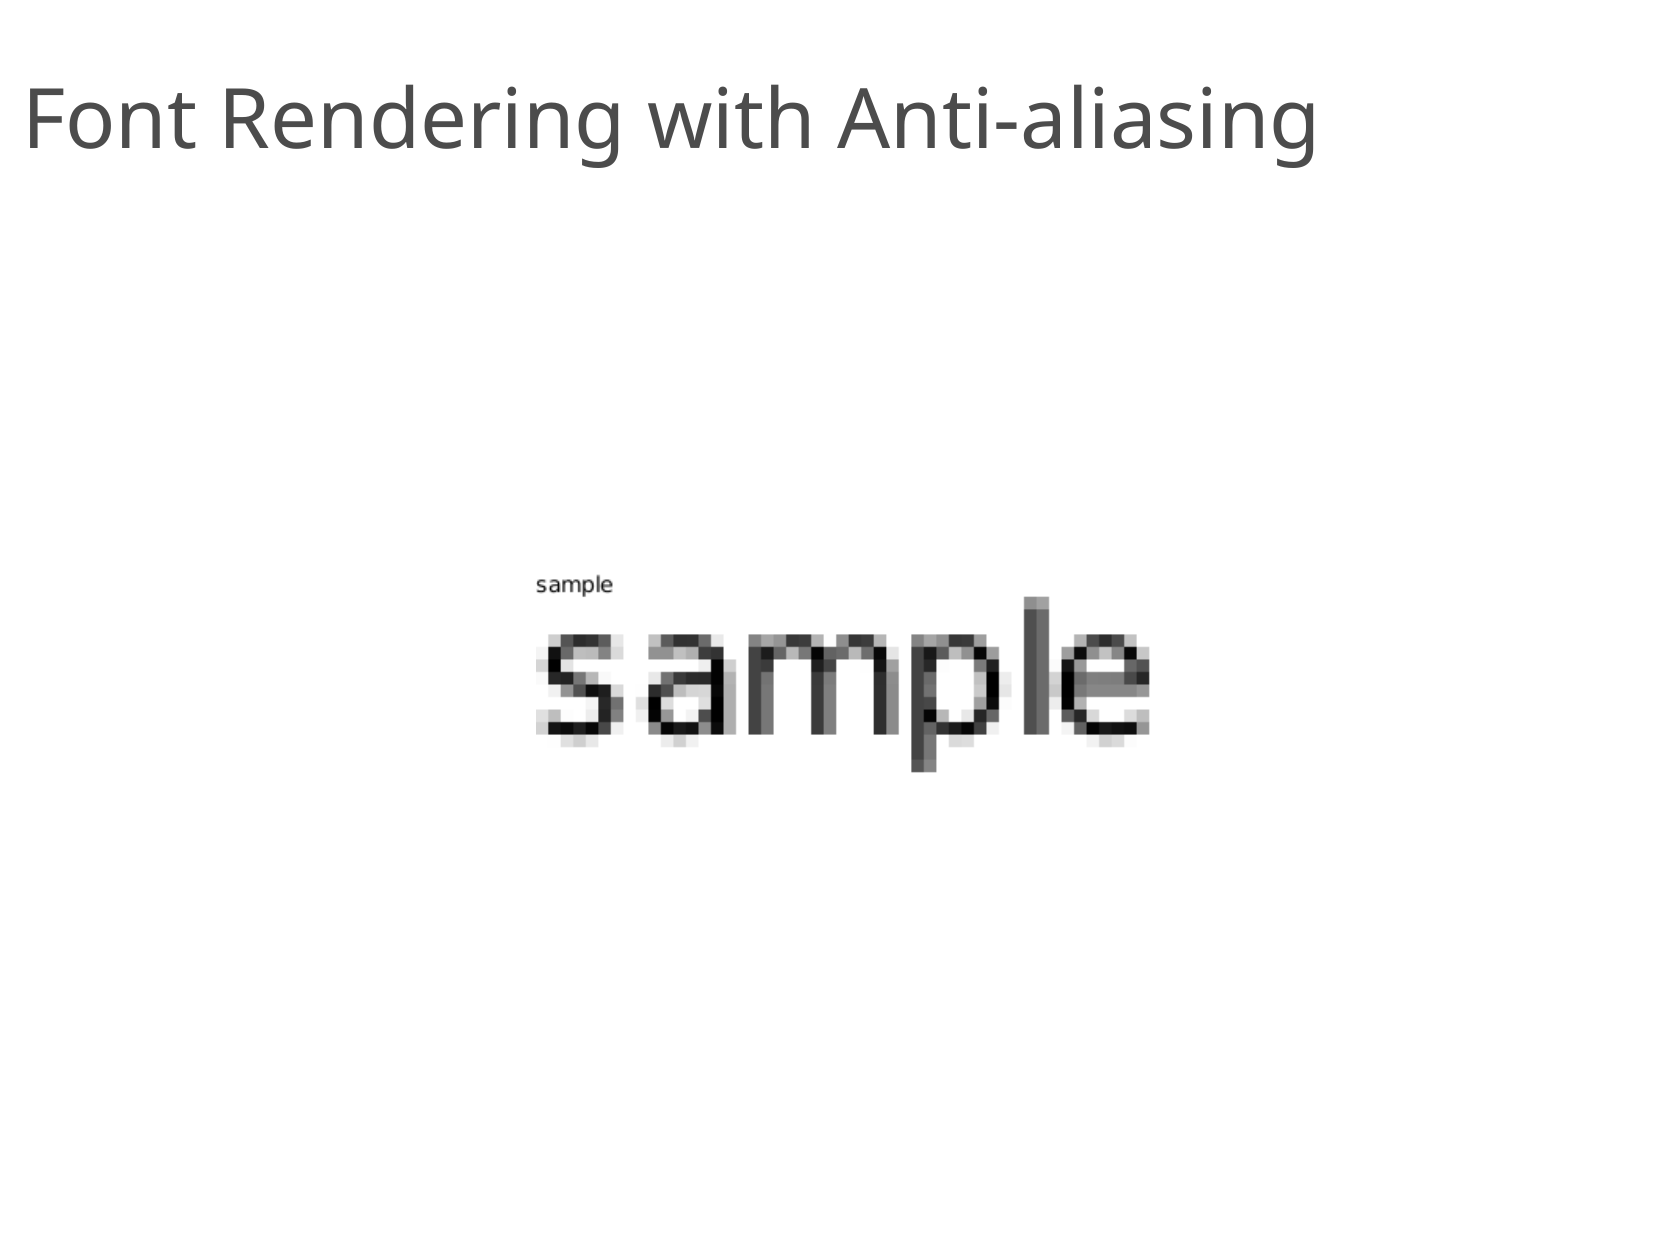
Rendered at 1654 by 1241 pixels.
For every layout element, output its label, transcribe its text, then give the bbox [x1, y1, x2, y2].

picture [536, 572, 1162, 785]
title Font Rendering with Anti-aliasing [22, 26, 1654, 205]
